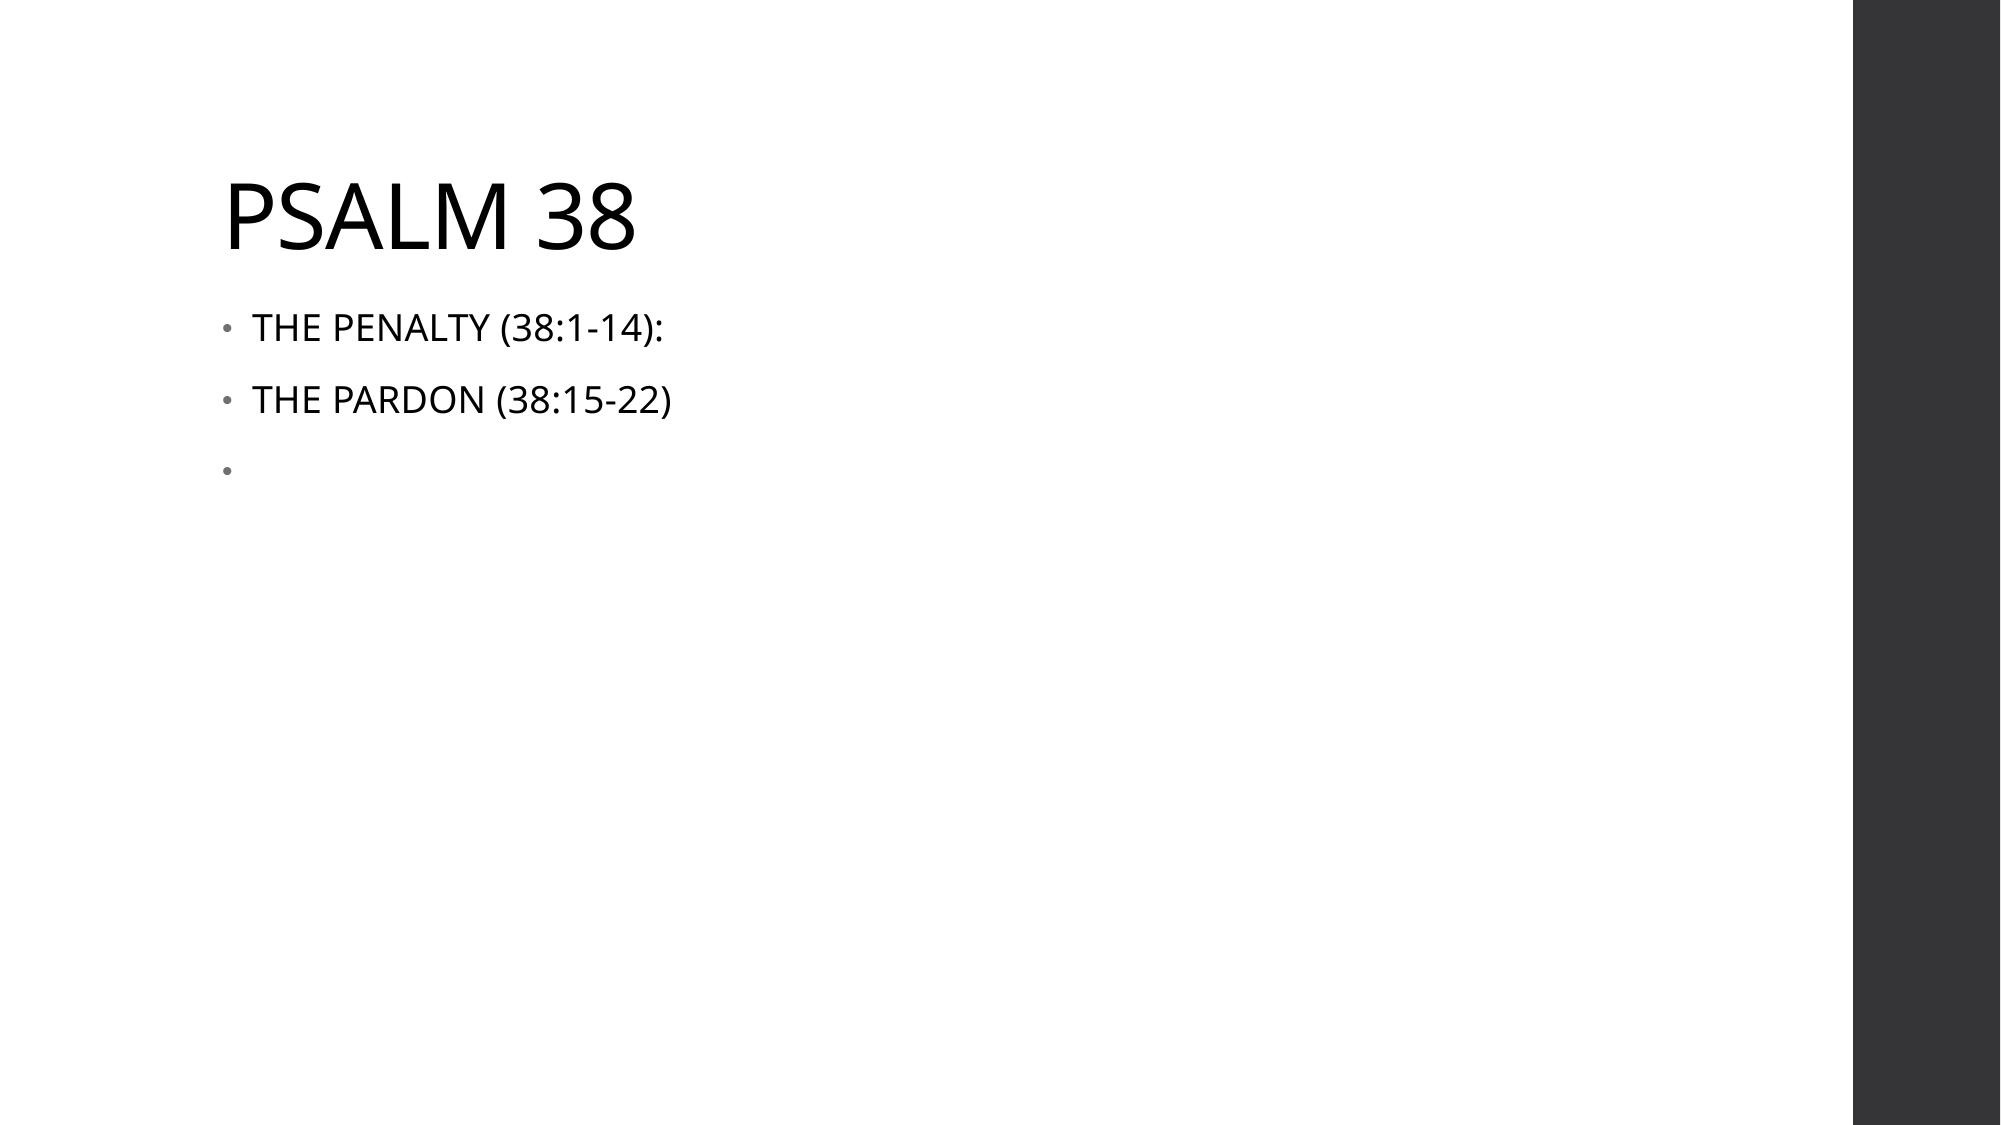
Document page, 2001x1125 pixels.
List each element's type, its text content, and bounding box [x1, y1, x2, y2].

list THE PENALTY (38:1-14): THE PARDON (38:15-22) [206, 299, 1617, 1014]
title PSALM 38 [206, 60, 1797, 278]
